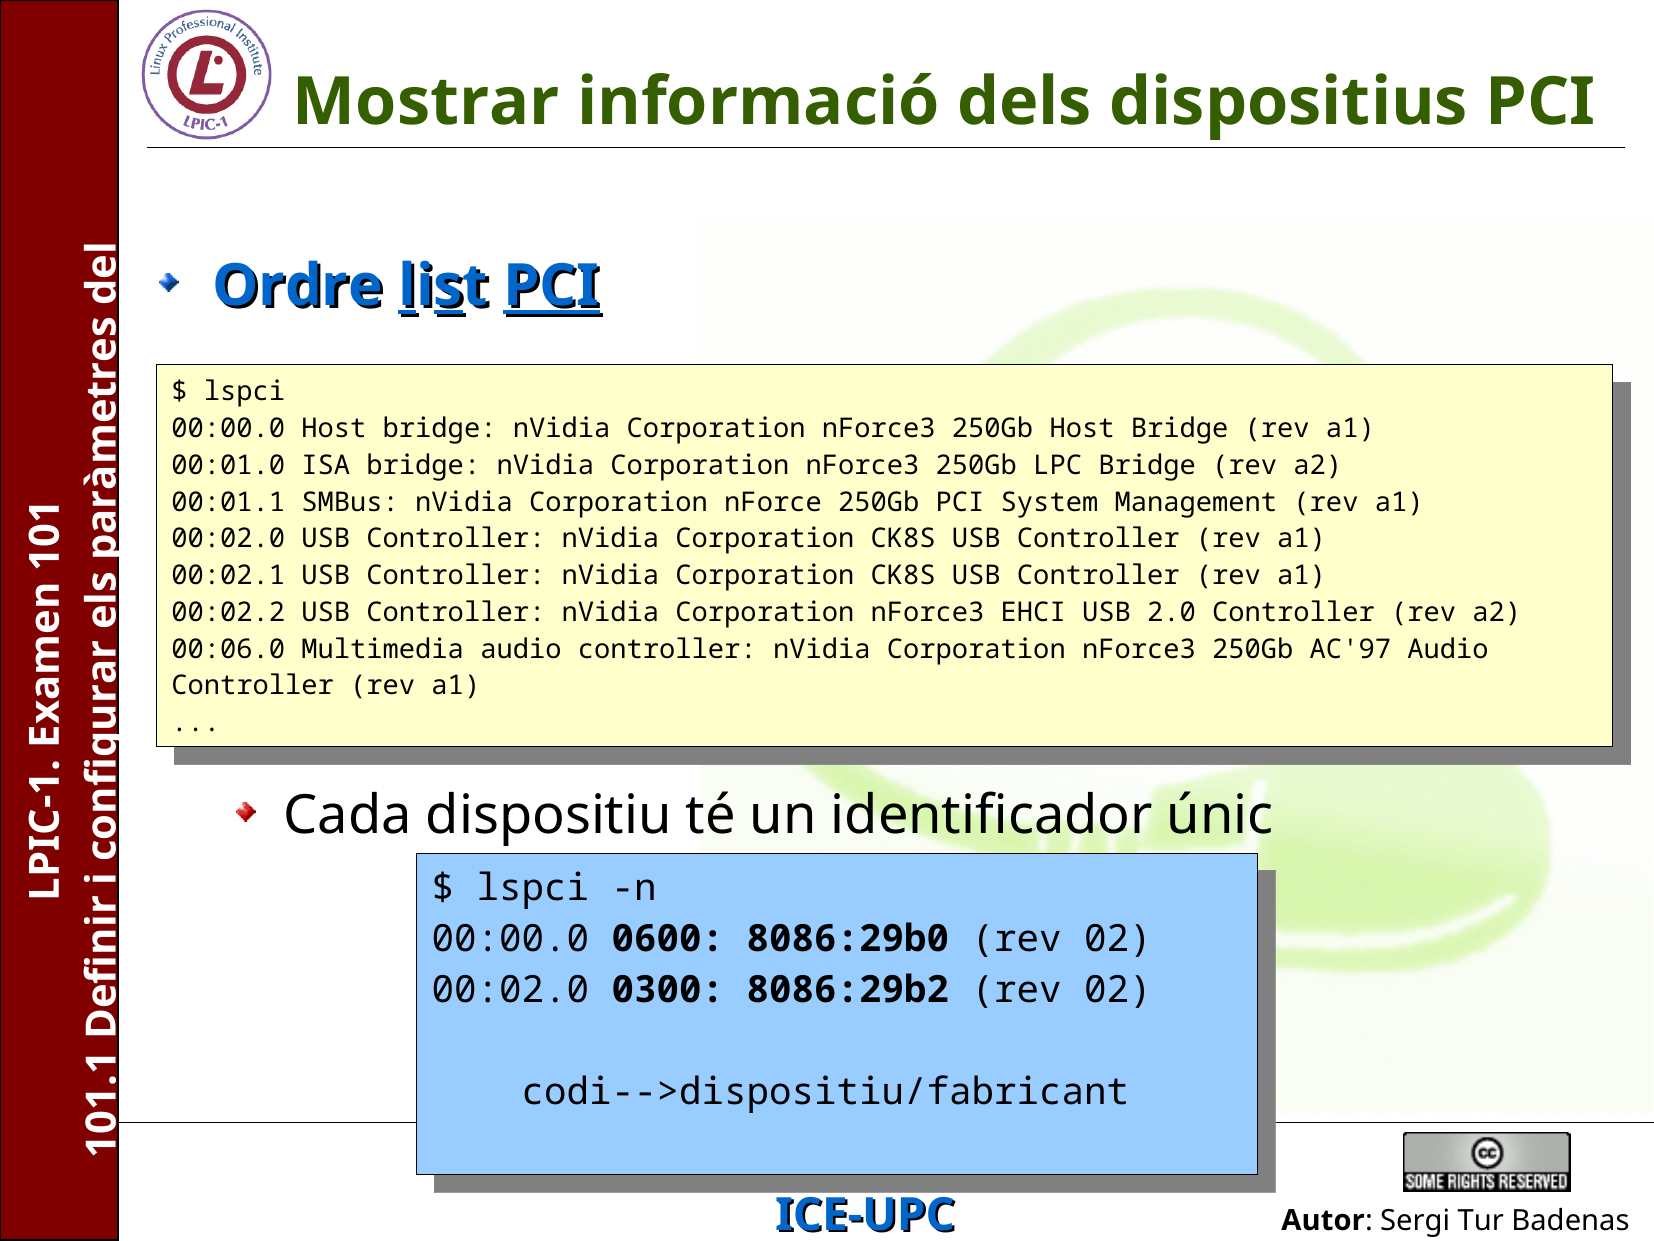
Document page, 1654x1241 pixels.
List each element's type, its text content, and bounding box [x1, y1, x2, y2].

picture [135, 5, 277, 142]
text_box $ lspci -n 00:00.0 0600: 8086:29b0 (rev 02) 00:02.0 0300: 8086:29b2 (rev 02) codi-->dispositiu/fabricant [416, 853, 1258, 1094]
picture [1403, 1132, 1571, 1192]
picture [700, 217, 1654, 1113]
title Mostrar informació dels dispositius PCI [200, 55, 1654, 142]
text_box $ lspci 00:00.0 Host bridge: nVidia Corporation nForce3 250Gb Host Bridge (rev a1) 00:01.0 ISA bridge: nVidia Corporation nForce3 250Gb LPC Bridge (rev a2) 00:01.1 SMBus: nVidia Corporation nForce 250Gb PCI System Management (rev a1) 00:02.0 USB Controller: nVidia Corporation CK8S USB Controller (rev a1) 00:02.1 USB Controller: nVidia Corporation CK8S USB Controller (rev a1) 00:02.2 USB Controller: nVidia Corporation nForce3 EHCI USB 2.0 Controller (rev a2) 00:06.0 Multimedia audio controller: nVidia Corporation nForce3 250Gb AC'97 Audio Controller (rev a1) ... [156, 364, 1613, 650]
list Ordre list PCI La informació s'extreu de /proc/bus/pci Cada dispositiu té un identificador únic [141, 242, 1630, 1078]
